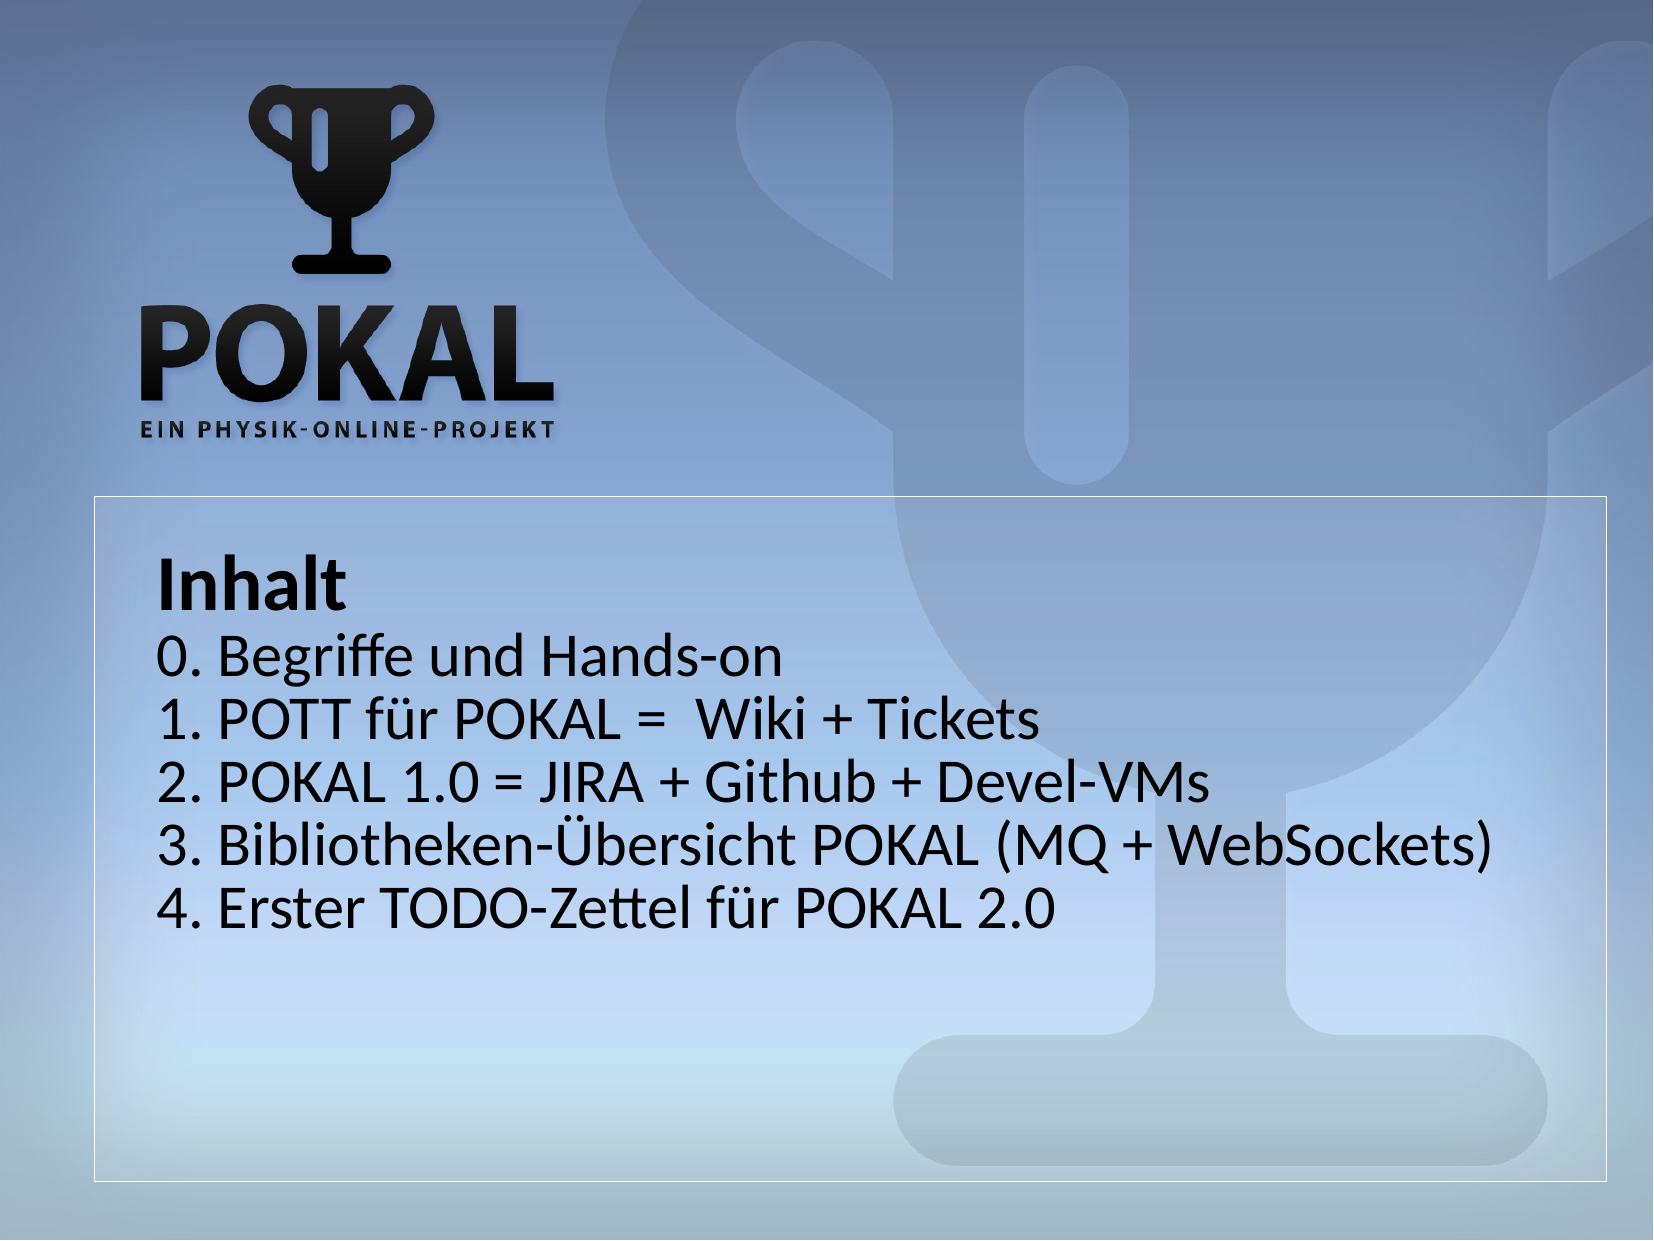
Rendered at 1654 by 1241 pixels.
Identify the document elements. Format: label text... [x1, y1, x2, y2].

picture [0, 0, 1653, 1240]
text_box [94, 496, 1607, 1182]
text_box Inhalt 0. Begriffe und Hands-on 1. POTT für POKAL = Wiki + Tickets 2. POKAL 1.0 = JIRA + Github + Devel-VMs 3. Bibliotheken-Übersicht POKAL (MQ + WebSockets) 4. Erster TODO-Zettel für POKAL 2.0 [141, 543, 1571, 1146]
